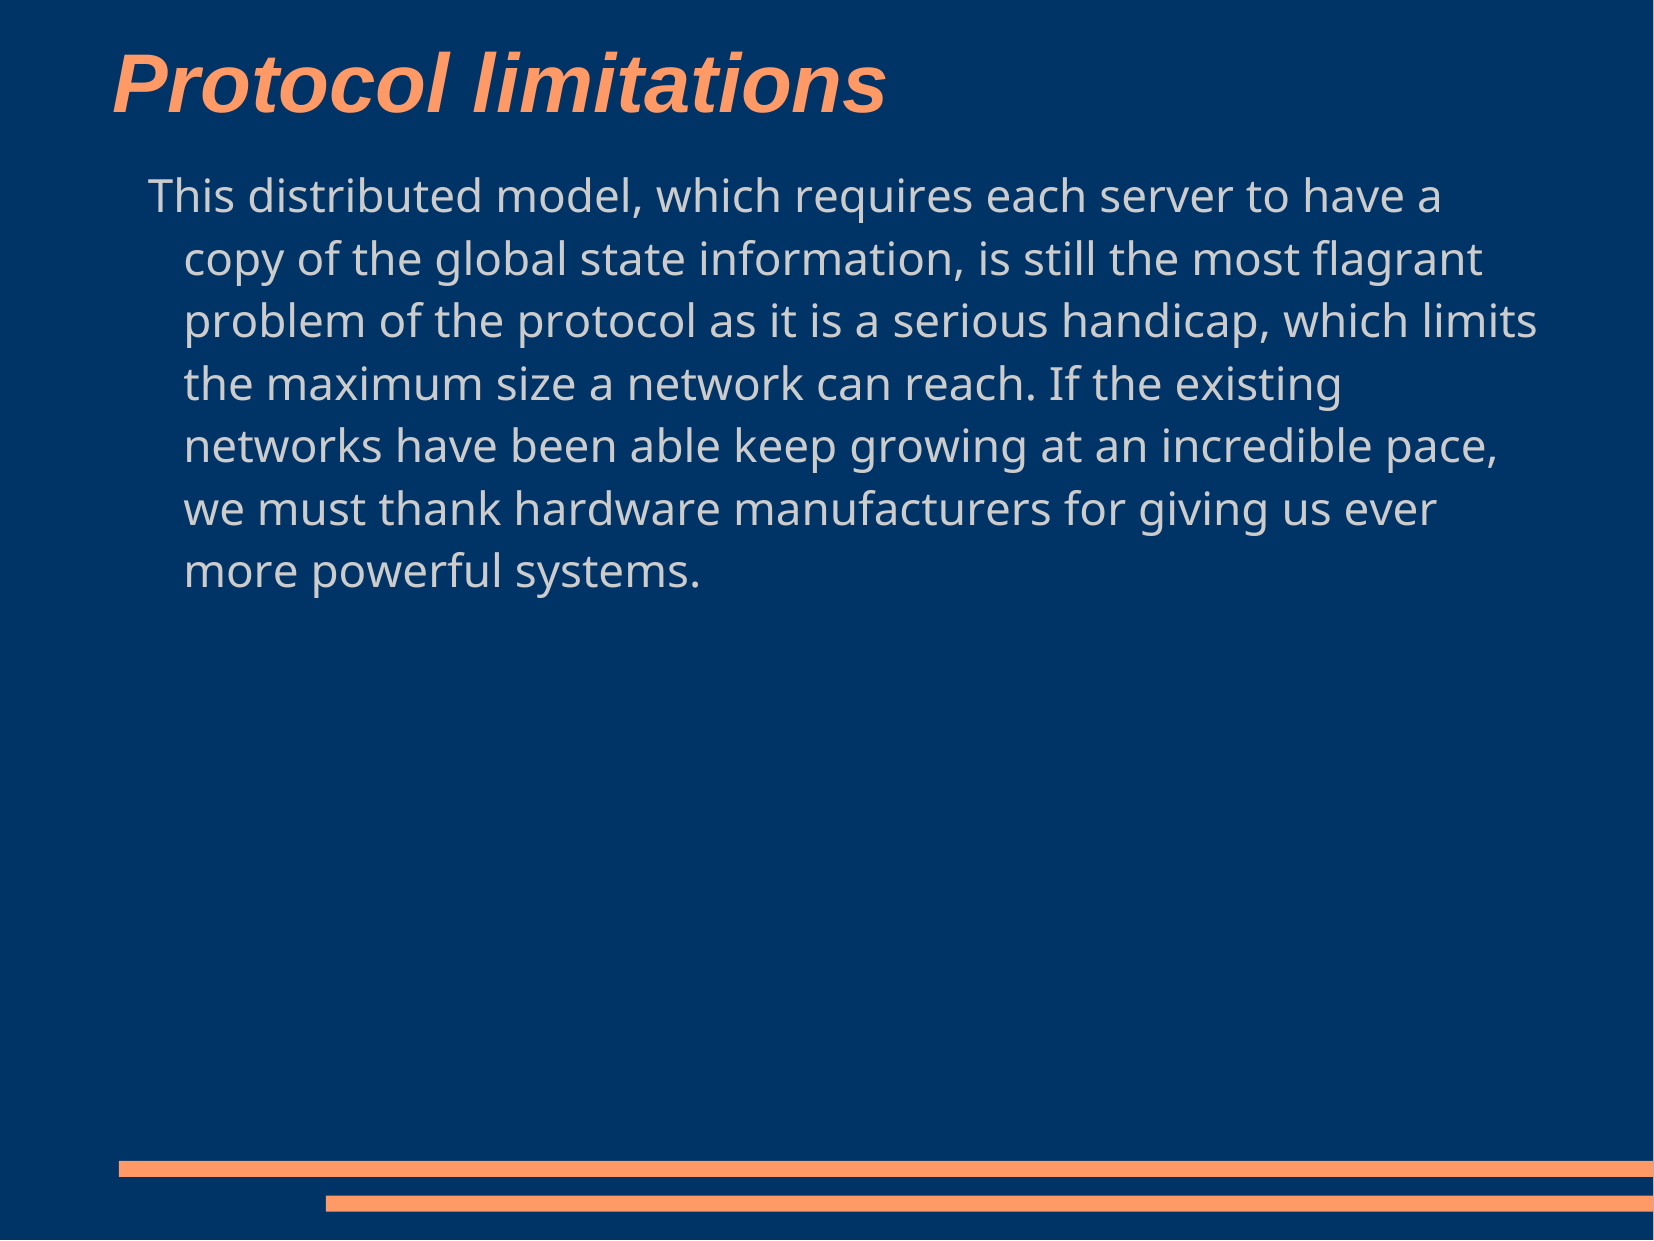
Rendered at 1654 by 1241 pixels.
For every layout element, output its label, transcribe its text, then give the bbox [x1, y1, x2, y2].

subtitle This distributed model, which requires each server to have a copy of the global state information, is still the most flagrant problem of the protocol as it is a serious handicap, which limits the maximum size a network can reach. If the existing networks have been able keep growing at an incredible pace, we must thank hardware manufacturers for giving us ever more powerful systems. [112, 90, 1552, 676]
title Protocol limitations [112, 0, 1525, 90]
